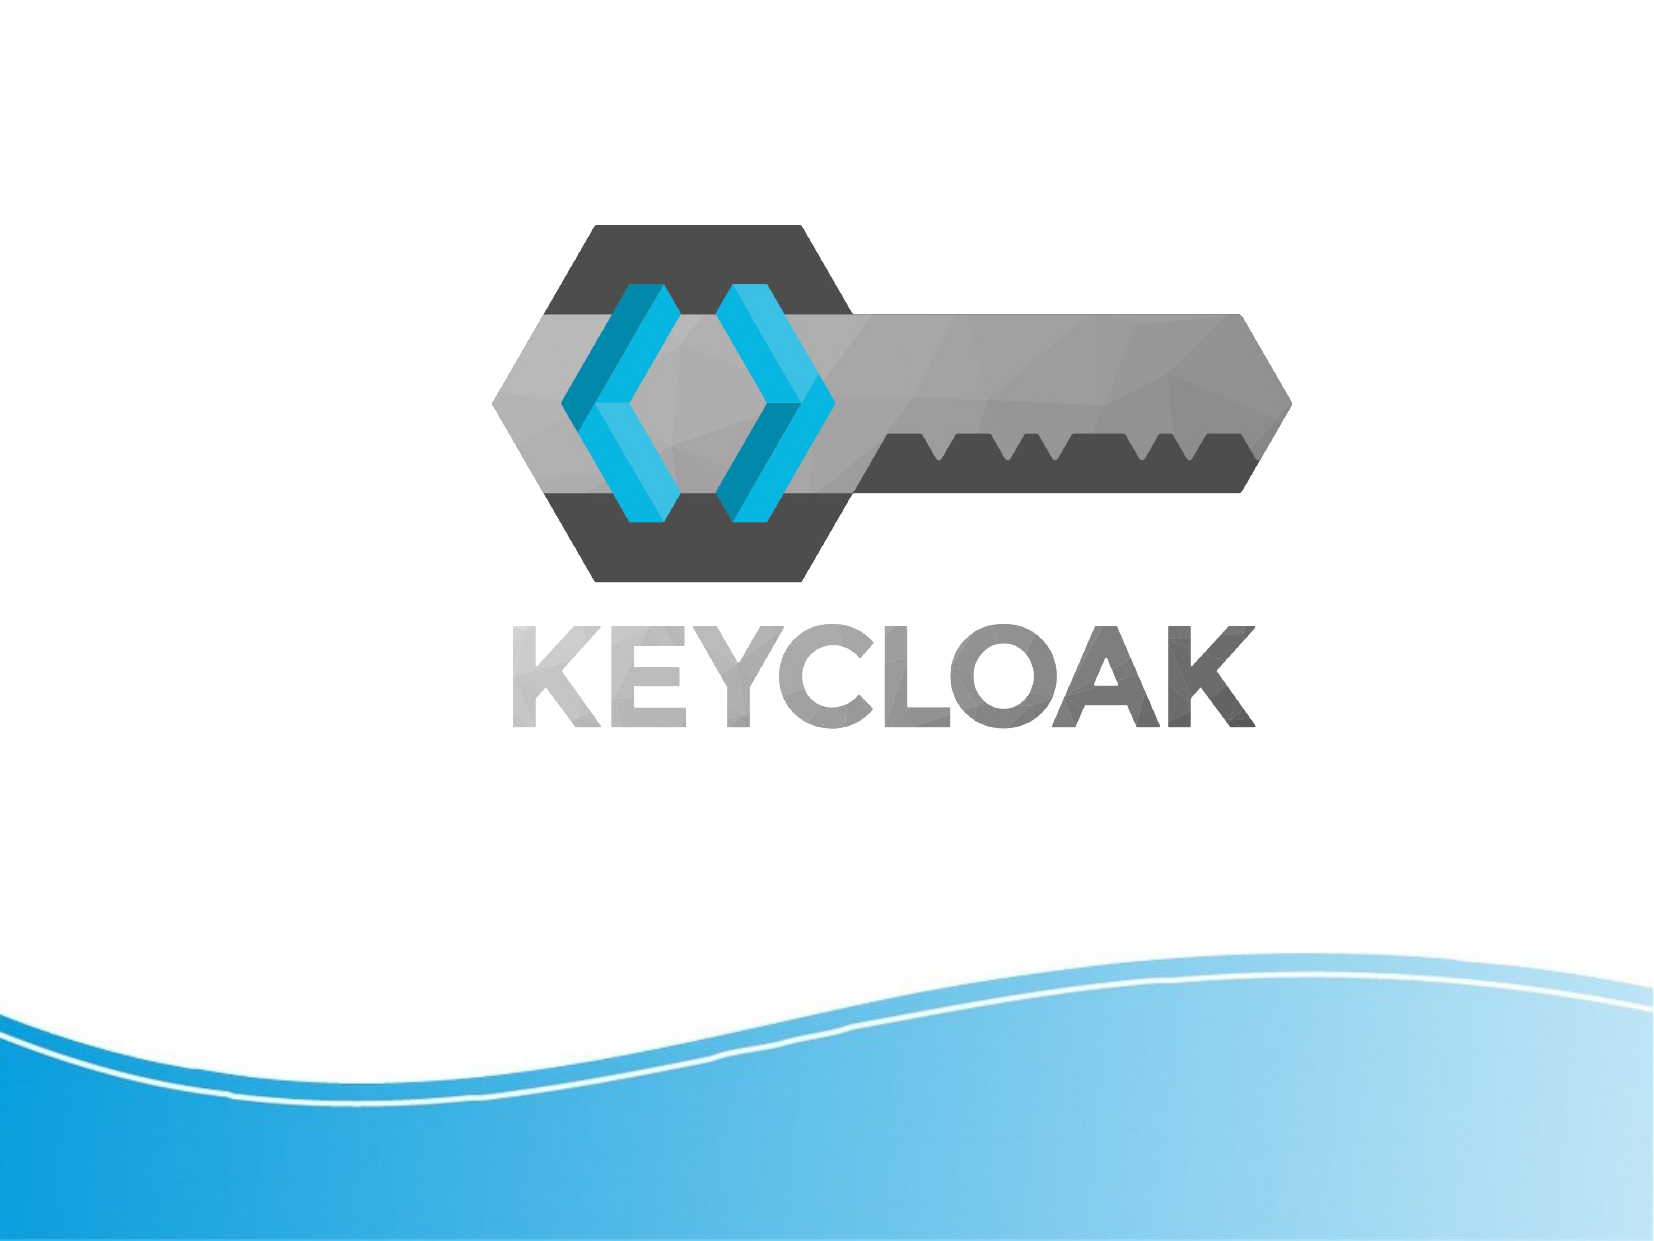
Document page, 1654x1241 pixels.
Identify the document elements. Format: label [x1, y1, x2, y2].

picture [472, 58, 1312, 898]
picture [0, 952, 1654, 1241]
